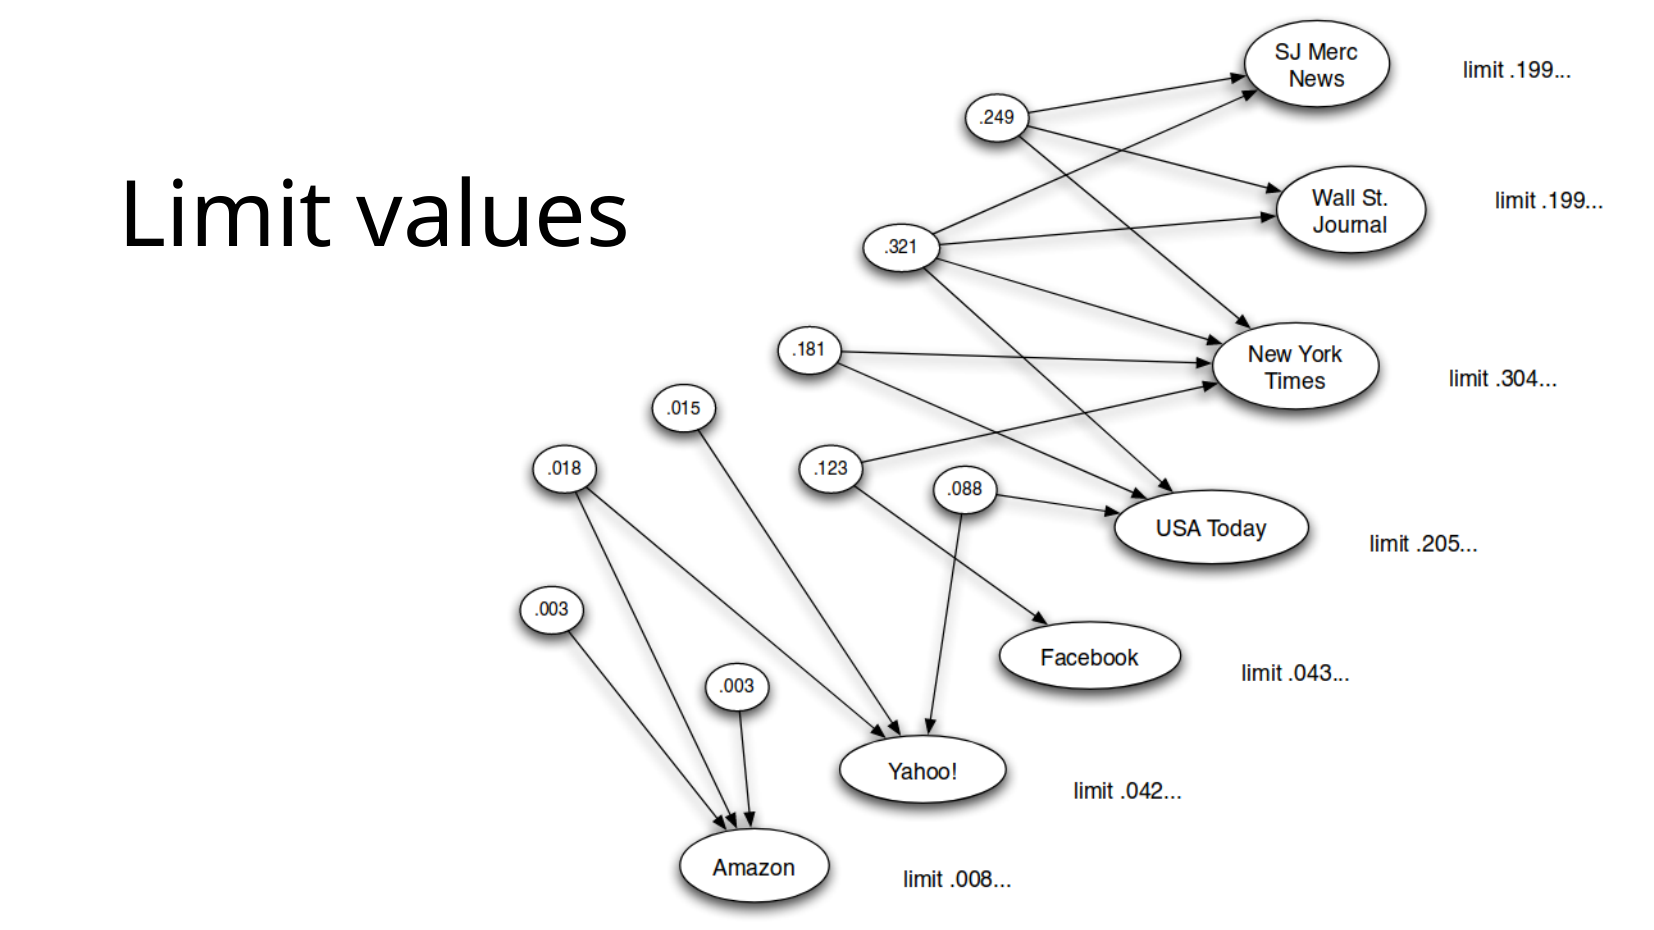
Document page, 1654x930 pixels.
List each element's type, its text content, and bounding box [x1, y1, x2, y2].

title Limit values [0, 1, 751, 420]
picture [414, 1, 1653, 930]
